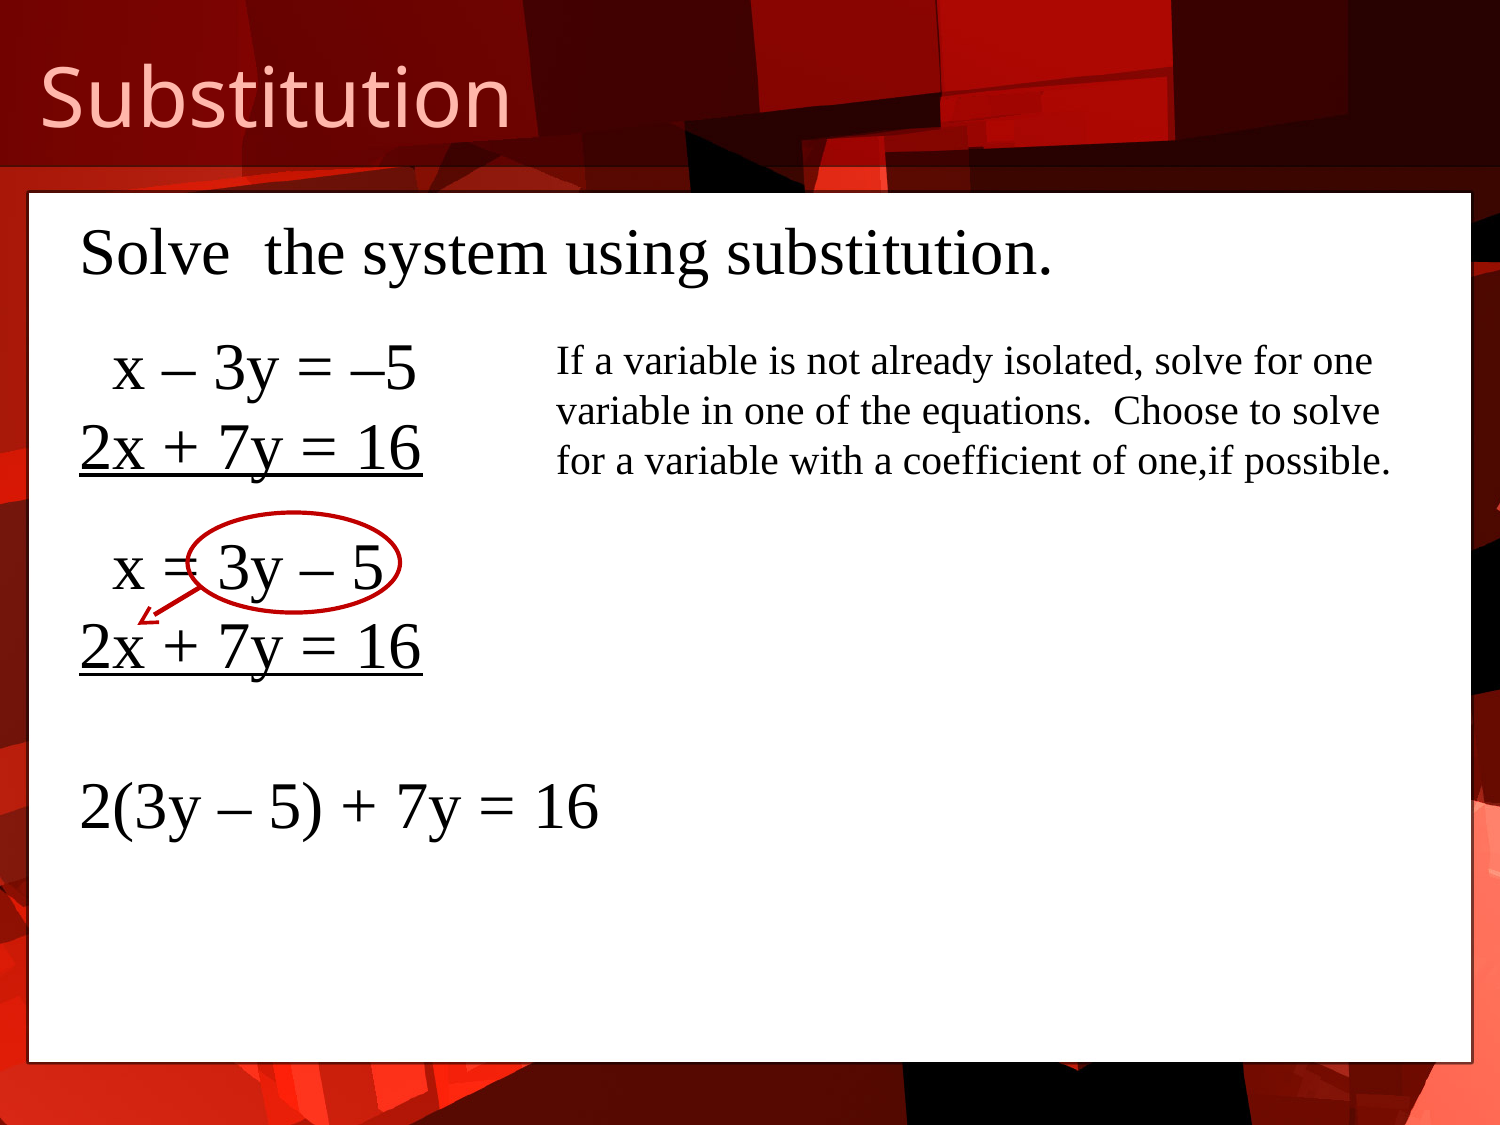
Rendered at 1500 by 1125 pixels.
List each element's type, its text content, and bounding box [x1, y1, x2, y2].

title Substitution [24, 36, 1326, 152]
text_box Solve the system using substitution. x – 3y = –5 2x + 7y = 16 x = 3y – 5 2x + 7y = 16 2(3y – 5) + 7y = 16 [64, 199, 1072, 1050]
text_box If a variable is not already isolated, solve for one variable in one of the equations. Choose to solve for a variable with a coefficient of one,if possible. [541, 324, 1408, 491]
picture [0, 0, 1500, 1125]
